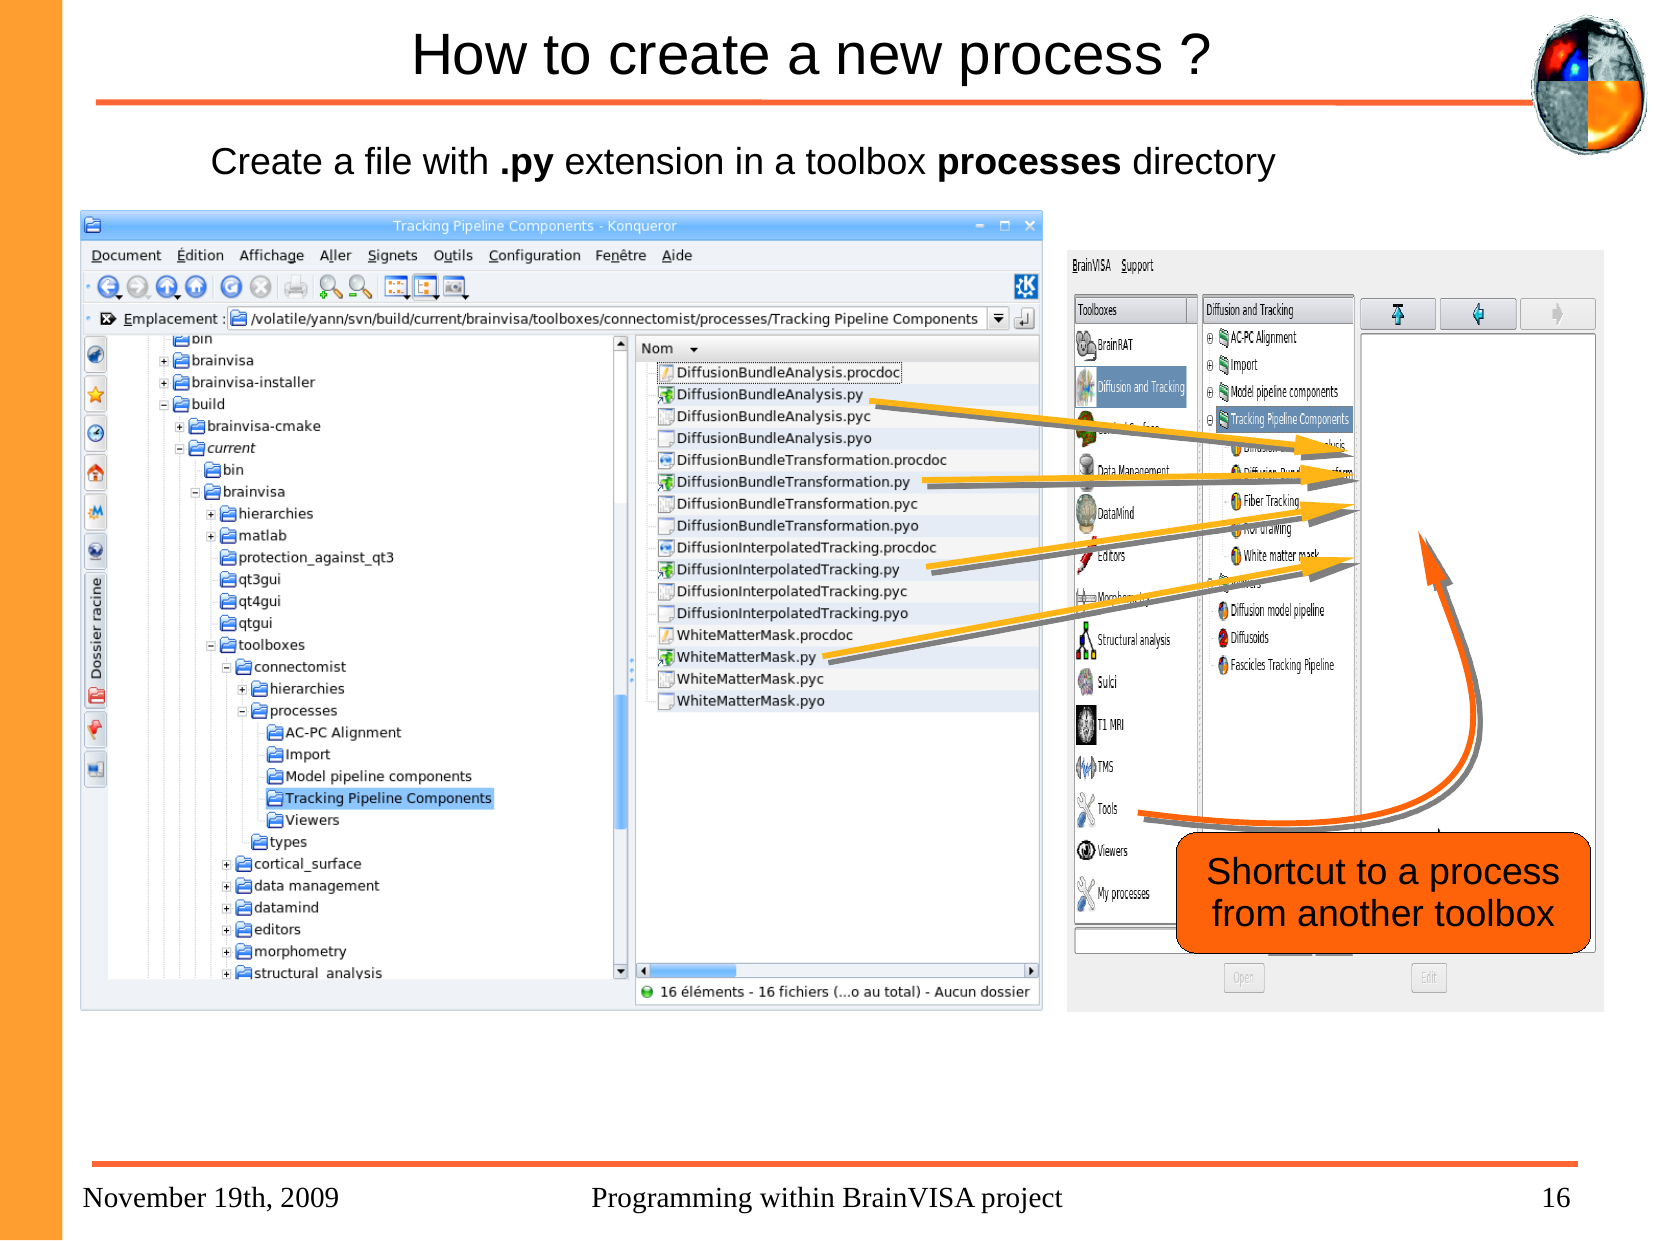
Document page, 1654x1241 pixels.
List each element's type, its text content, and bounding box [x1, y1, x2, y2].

picture [1067, 250, 1604, 1012]
picture [1530, 14, 1649, 157]
text_box Shortcut to a process from another toolbox [1176, 832, 1591, 954]
text_box Create a file with .py extension in a toolbox processes directory [195, 132, 1292, 190]
title How to create a new process ? [88, 21, 1536, 87]
picture [80, 210, 1043, 1011]
